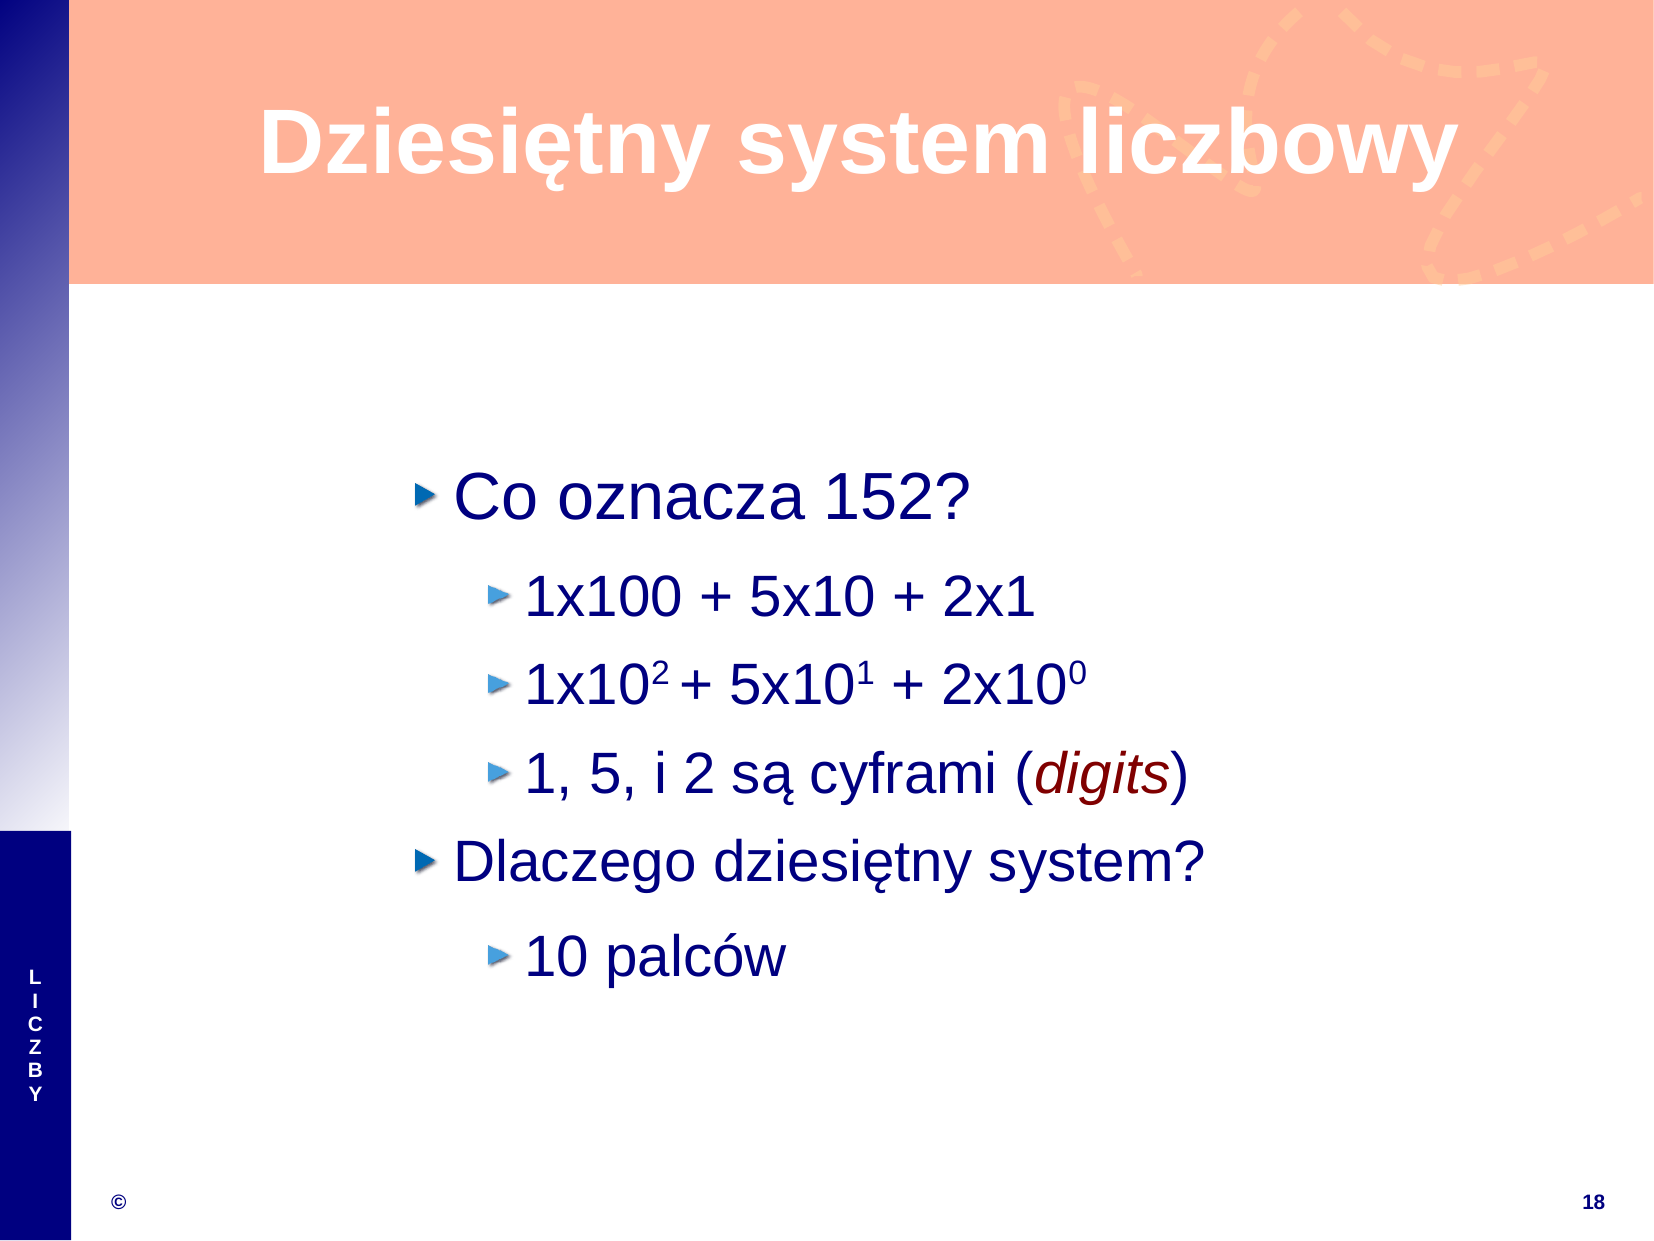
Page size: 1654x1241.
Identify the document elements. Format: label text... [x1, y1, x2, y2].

list Co oznacza 152? 1x100 + 5x10 + 2x1 1x102 + 5x101 + 2x100 1, 5, i 2 są cyframi (digits) Dlaczego dziesiętny system? 10 palców [382, 459, 1358, 1030]
title Dziesiętny system liczbowy [103, 37, 1617, 246]
text_box L I C Z B Y [0, 830, 71, 1241]
